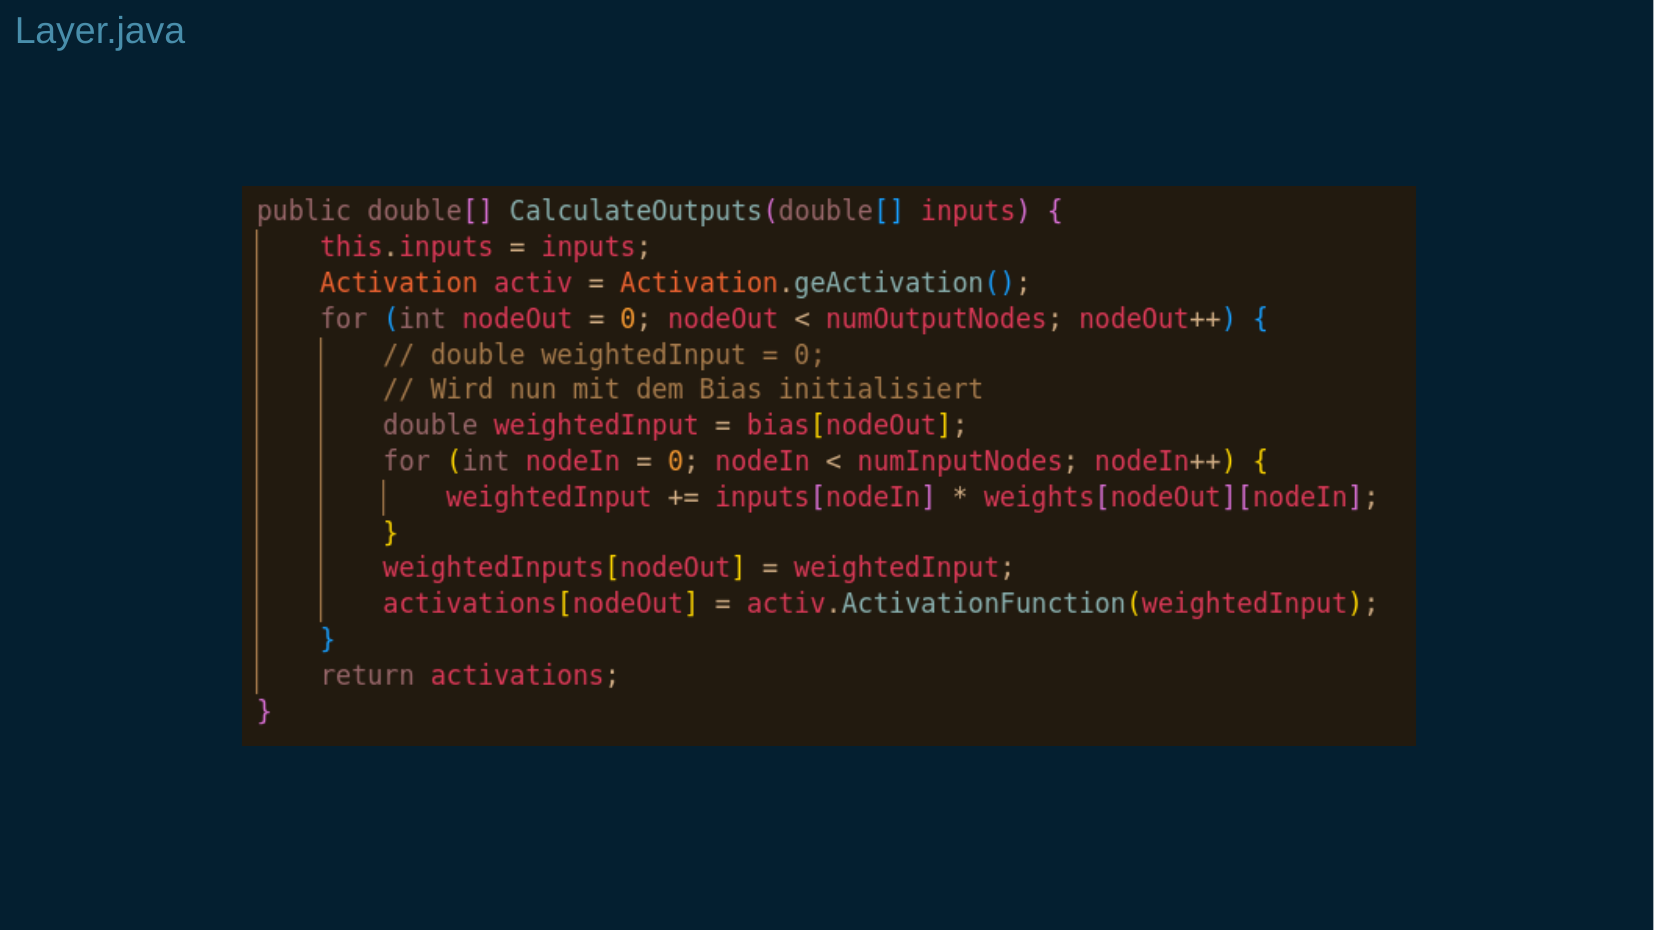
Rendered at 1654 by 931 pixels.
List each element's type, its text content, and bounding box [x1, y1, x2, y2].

picture [242, 186, 1416, 746]
text_box Layer.java [0, 2, 591, 60]
